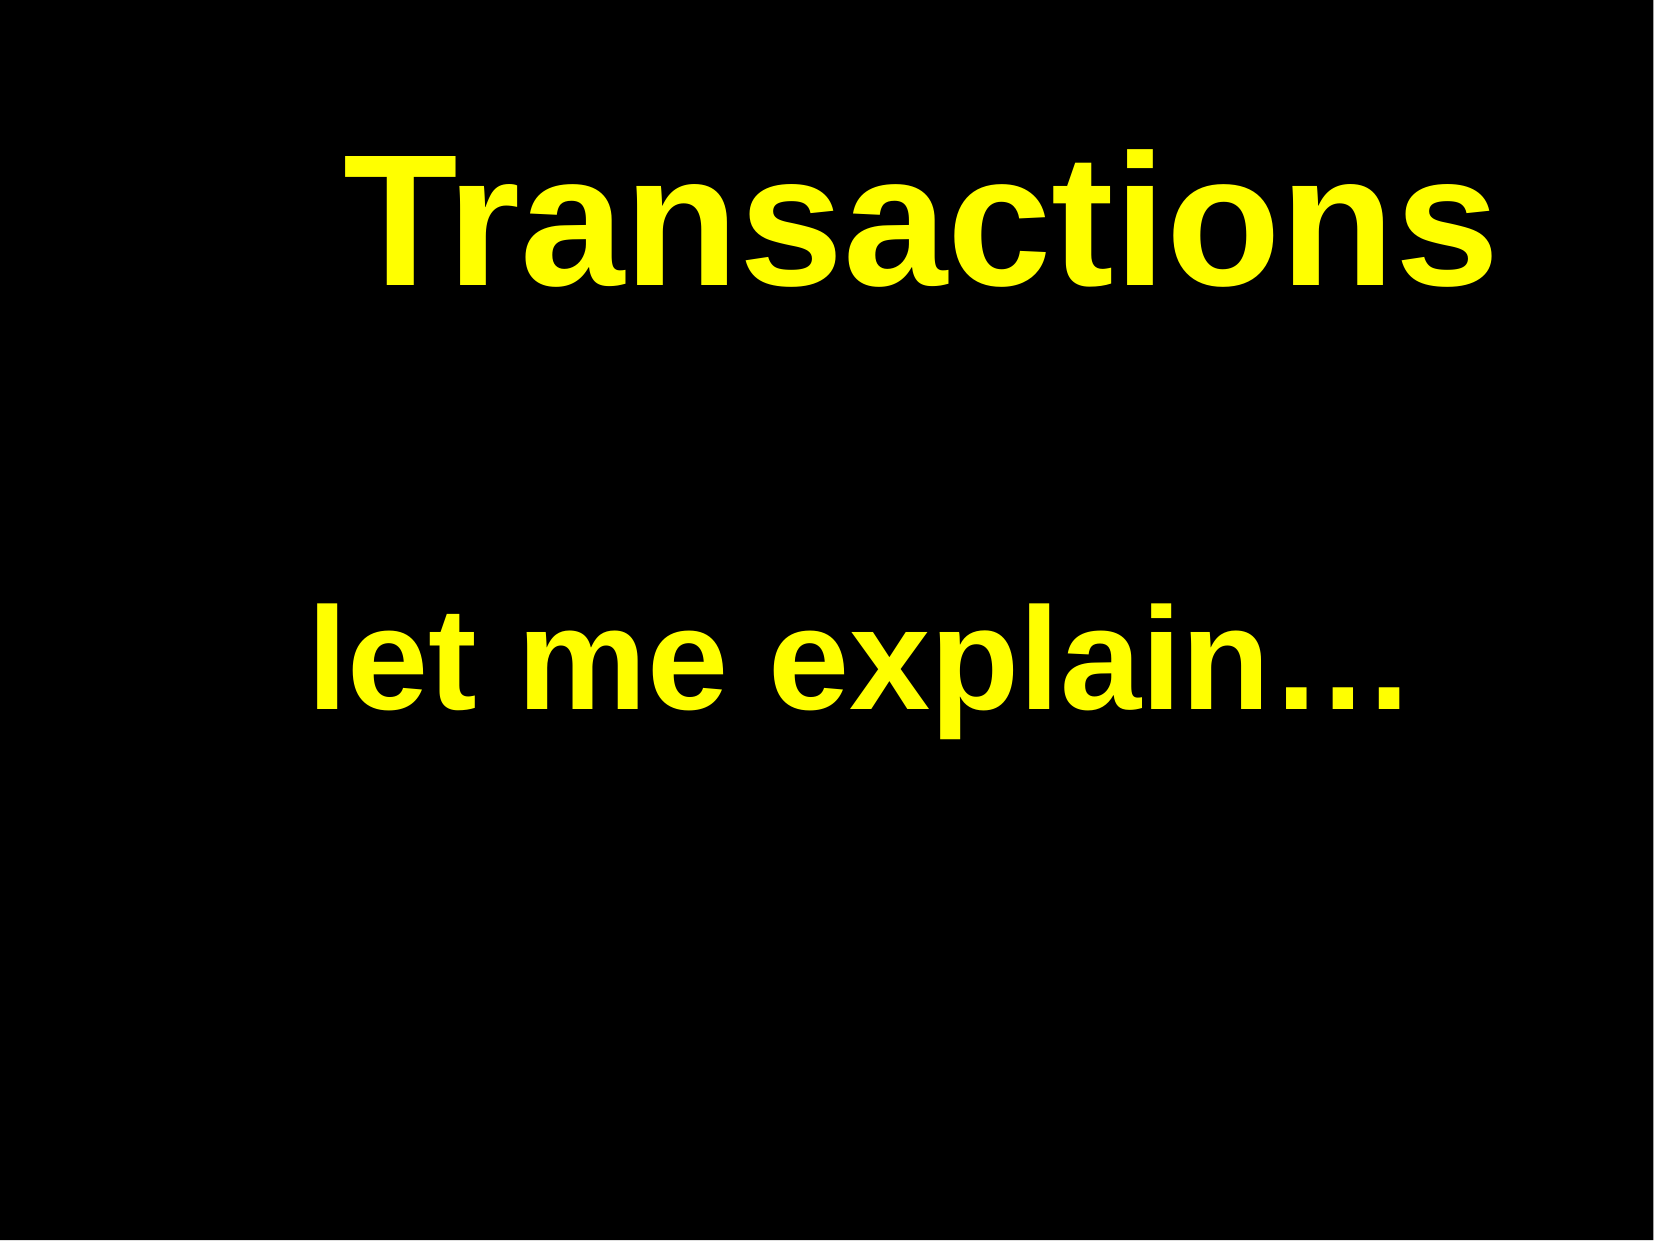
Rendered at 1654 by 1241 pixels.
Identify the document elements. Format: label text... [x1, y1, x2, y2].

text_box [0, 0, 1654, 1241]
text_box let me explain… [352, 561, 1373, 757]
text_box Transactions [328, 123, 1349, 319]
